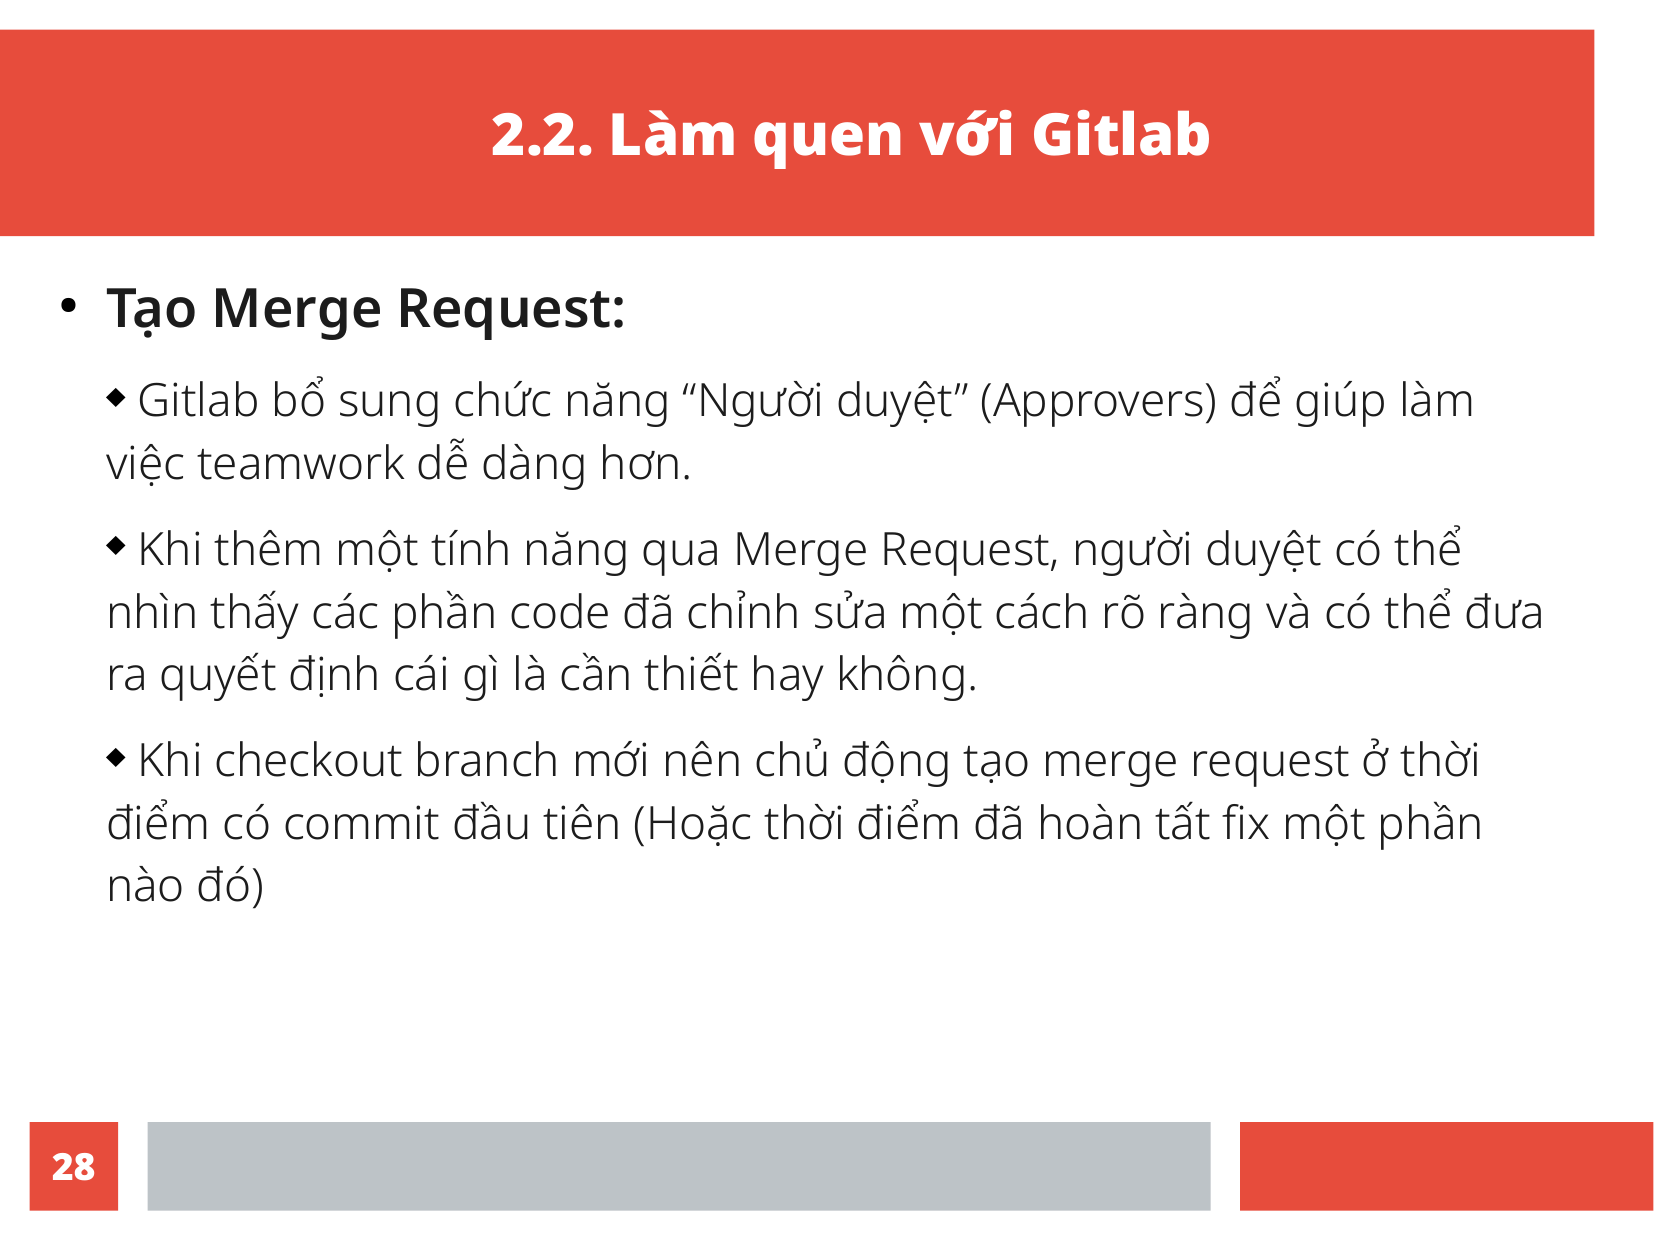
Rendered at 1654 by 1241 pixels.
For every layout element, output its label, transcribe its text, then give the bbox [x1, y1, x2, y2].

list Tạo Merge Request: Gitlab bổ sung chức năng “Người duyệt” (Approvers) để giúp làm việc teamwork dễ dàng hơn. Khi thêm một tính năng qua Merge Request, người duyệt có thể nhìn thấy các phần code đã chỉnh sửa một cách rõ ràng và có thể đưa ra quyết định cái gì là cần thiết hay không. Khi checkout branch mới nên chủ động tạo merge request ở thời điểm có commit đầu tiên (Hoặc thời điểm đã hoàn tất fix một phần nào đó) [59, 270, 1565, 1093]
title 2.2. Làm quen với Gitlab [59, 59, 1595, 207]
